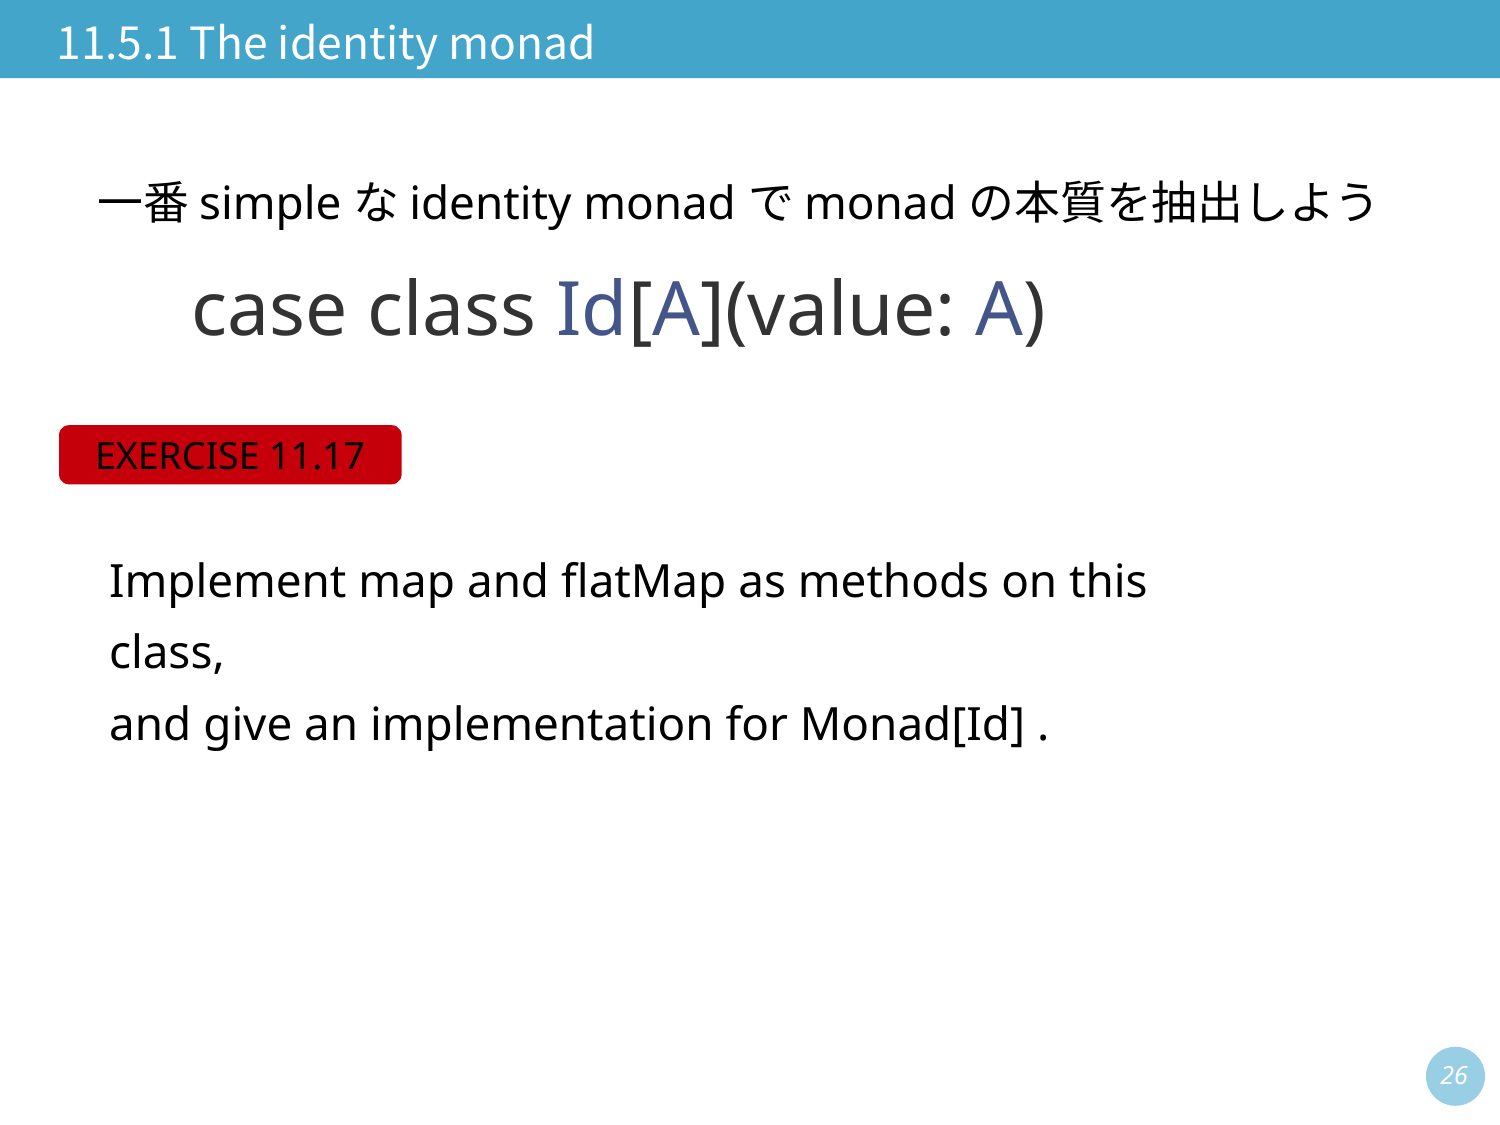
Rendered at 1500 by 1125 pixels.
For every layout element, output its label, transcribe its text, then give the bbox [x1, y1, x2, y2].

slide_number <number> [1424, 1046, 1484, 1107]
text_box case class Id[A](value: A) [177, 247, 1229, 355]
text_box Implement map and flatMap as methods on this class, and give an implementation for Monad[Id] . [94, 531, 1205, 645]
text_box 一番 simple な identity monad で monad の本質を抽出しよう [82, 159, 1406, 237]
title 11.5.1 The identity monad [41, 7, 1392, 76]
text_box EXERCISE 11.17 [59, 425, 402, 485]
